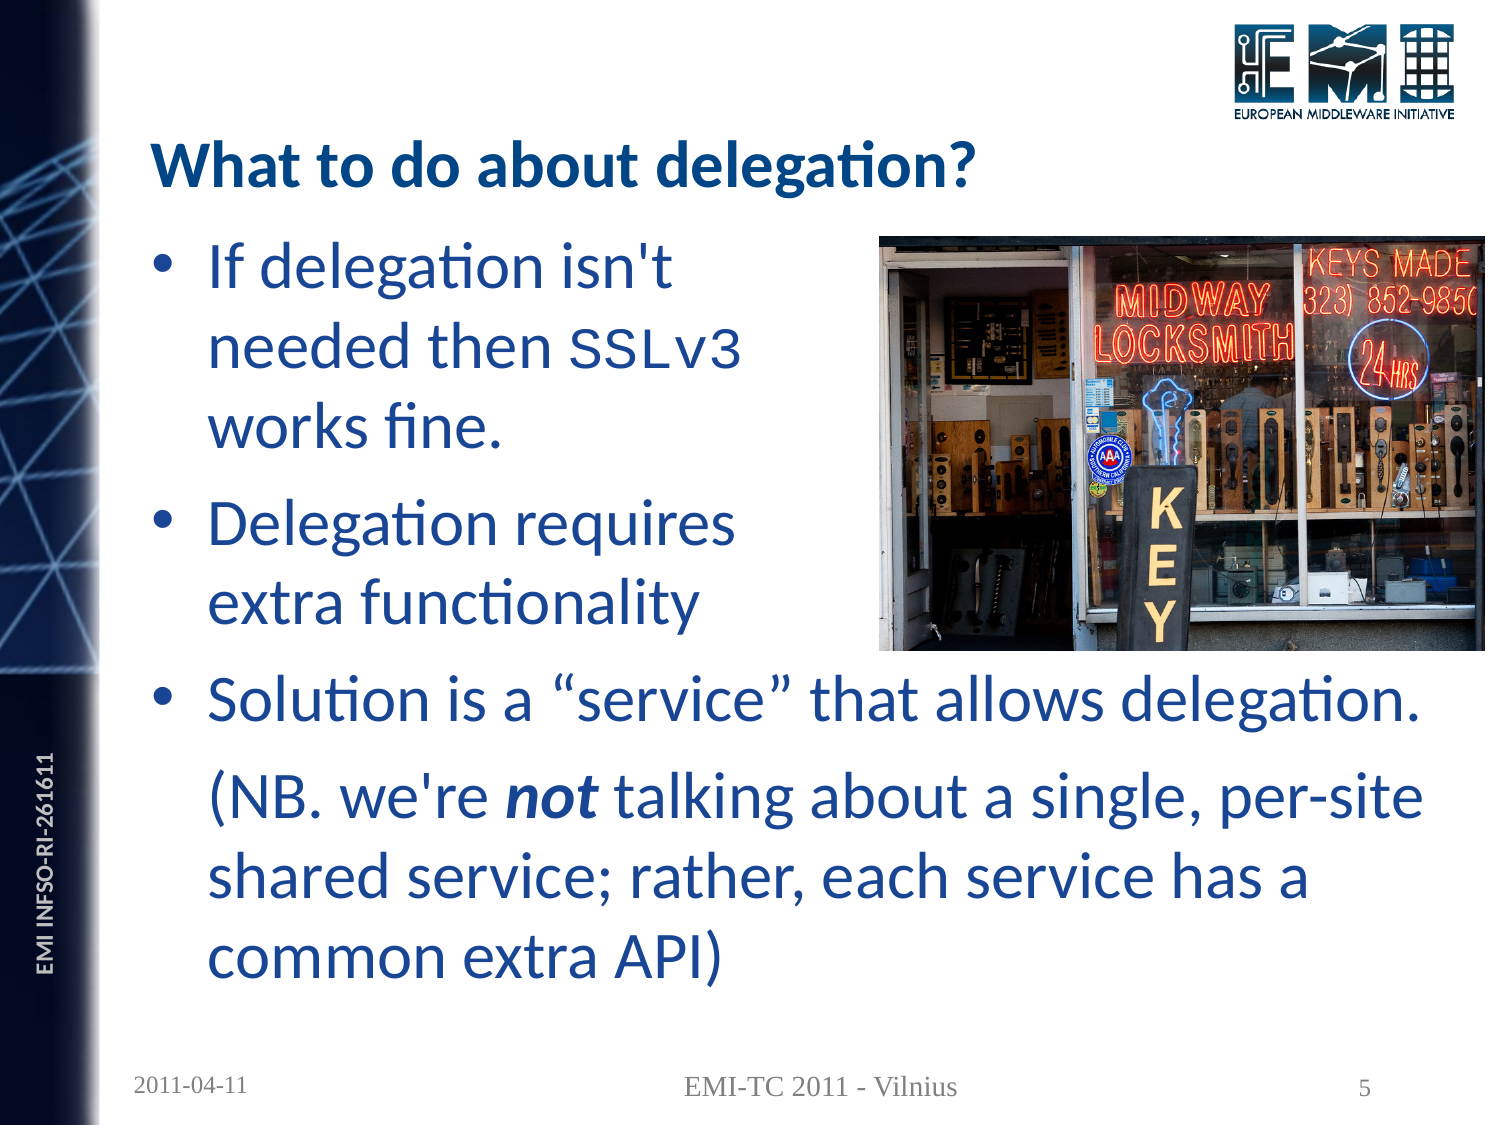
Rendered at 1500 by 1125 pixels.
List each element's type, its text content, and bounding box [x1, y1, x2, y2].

picture [879, 236, 1485, 651]
picture [0, 0, 111, 1125]
list If delegation isn't needed then SSLv3 works fine. Delegation requires extra functionality Solution is a “service” that allows delegation. (NB. we're not talking about a single, per-site shared service; rather, each service has a common extra API) [151, 221, 1477, 1072]
picture [1185, 8, 1500, 115]
title What to do about delegation? [150, 115, 1500, 207]
